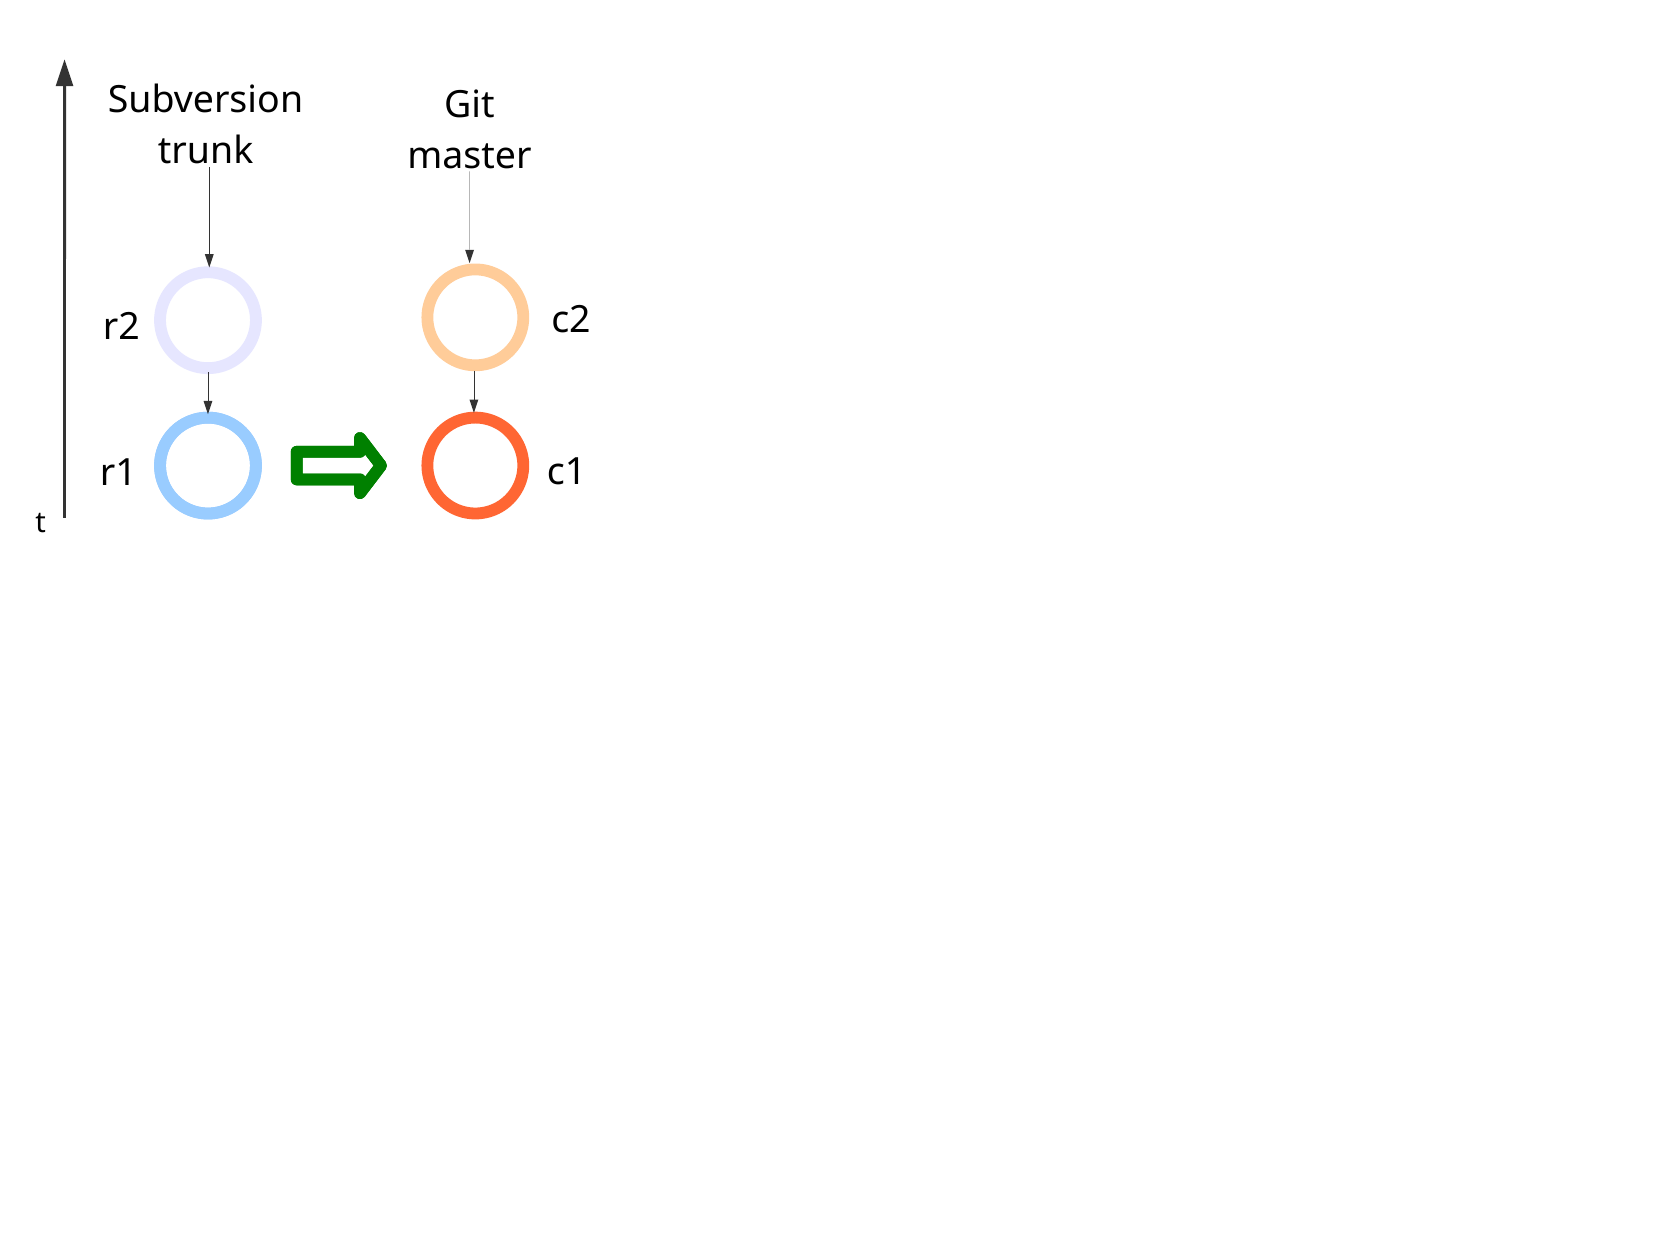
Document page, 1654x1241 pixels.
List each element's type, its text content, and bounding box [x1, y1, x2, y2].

text_box Subversion trunk [93, 65, 328, 168]
text_box c2 [536, 284, 611, 345]
text_box t [20, 493, 61, 543]
text_box c1 [532, 437, 607, 496]
text_box r1 [85, 437, 154, 497]
text_box Git master [392, 69, 550, 172]
text_box r2 [88, 292, 157, 351]
